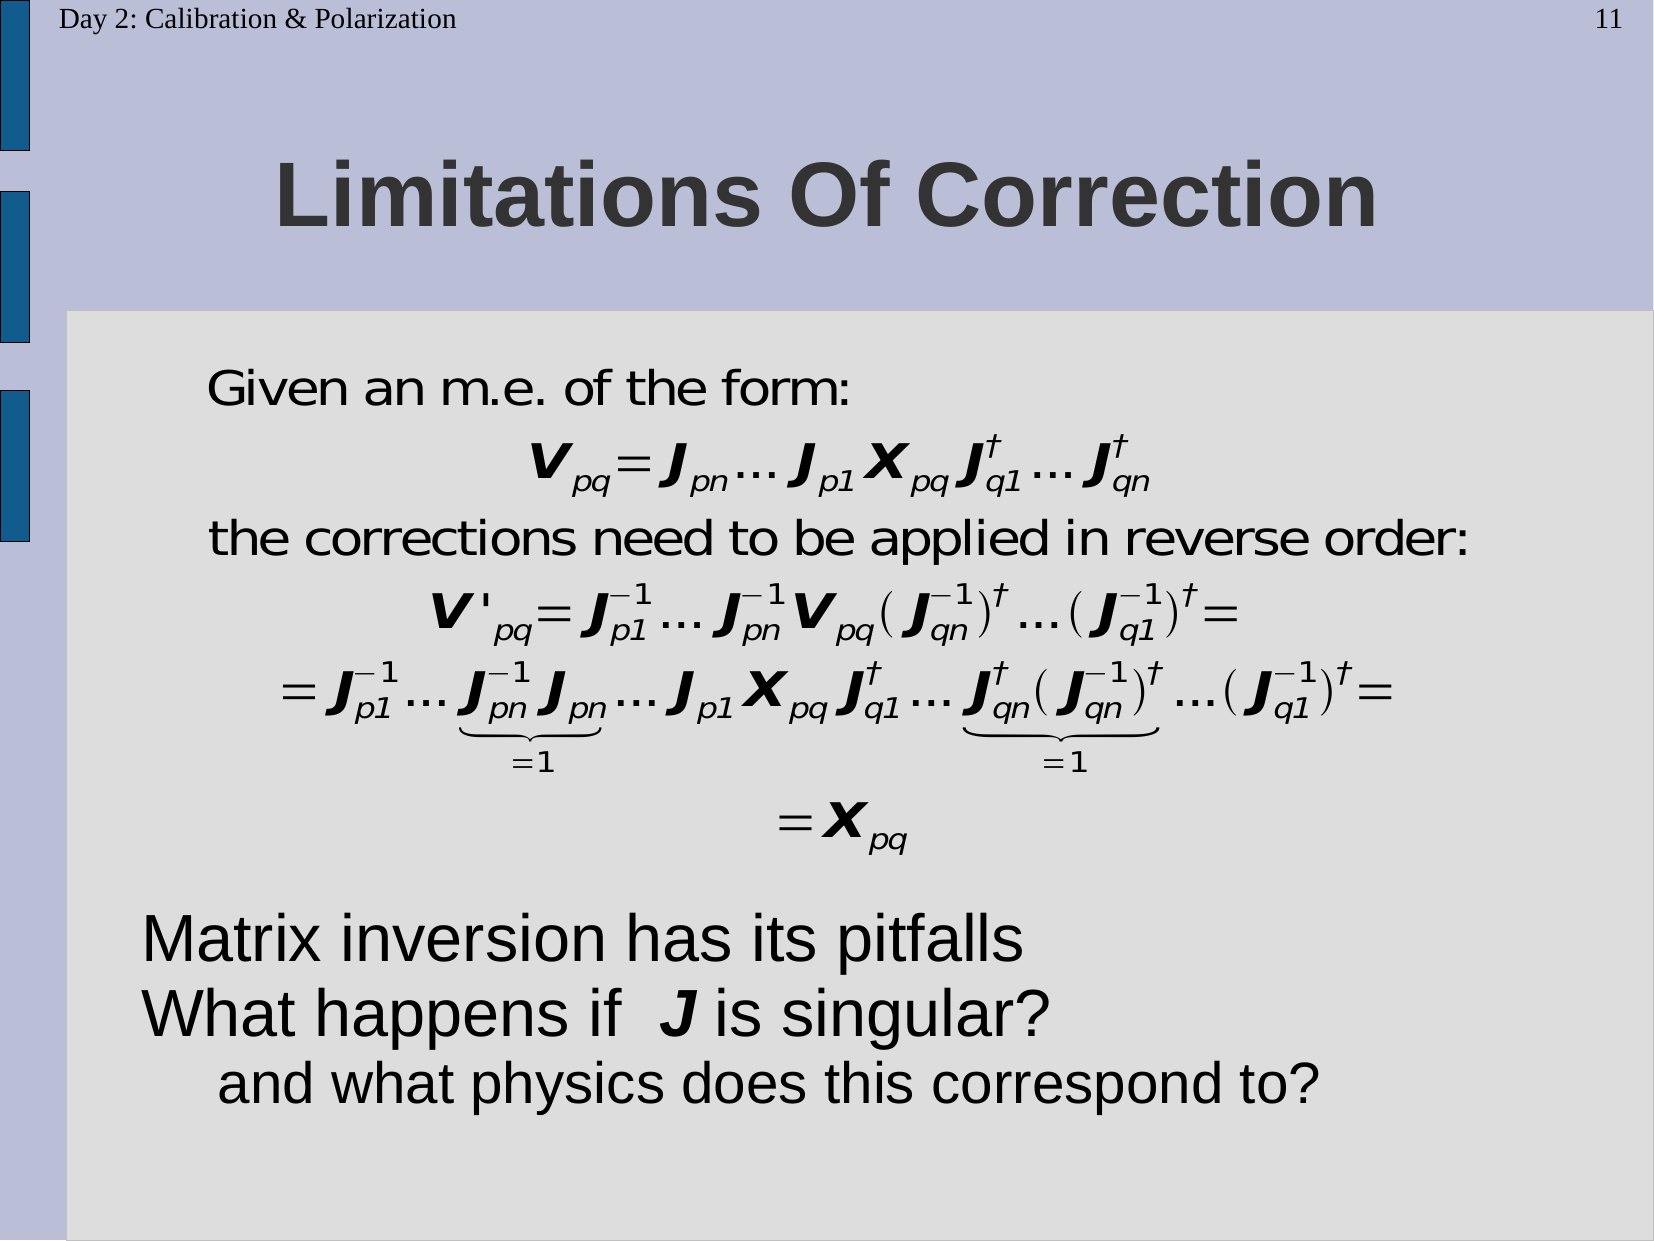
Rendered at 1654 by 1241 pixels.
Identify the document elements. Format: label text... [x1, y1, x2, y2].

title Limitations Of Correction [121, 91, 1534, 299]
chart [198, 350, 1477, 857]
list Matrix inversion has its pitfalls What happens if J is singular? and what physics does this correspond to? [123, 378, 1536, 1146]
